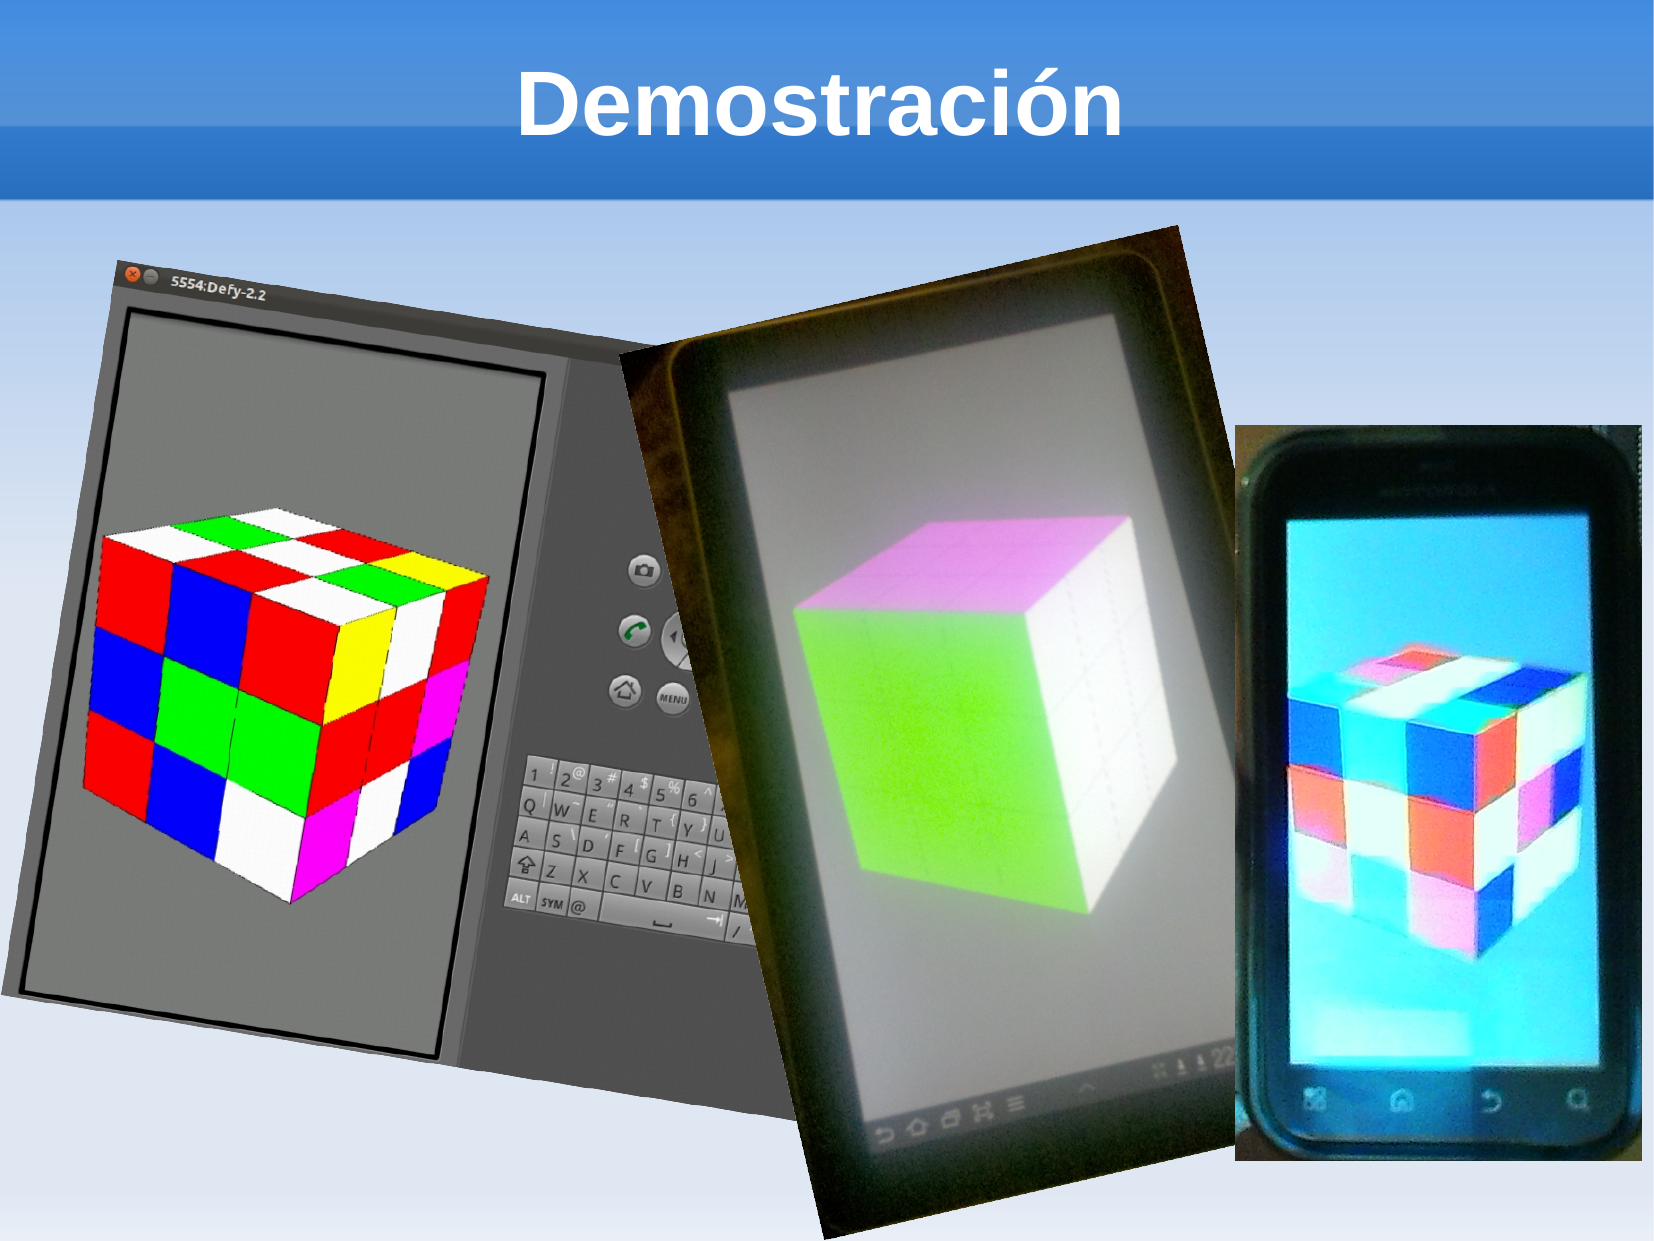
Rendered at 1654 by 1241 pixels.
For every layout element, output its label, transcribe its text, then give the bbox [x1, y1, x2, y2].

picture [0, 0, 1654, 1241]
title Demostración [76, 0, 1565, 208]
